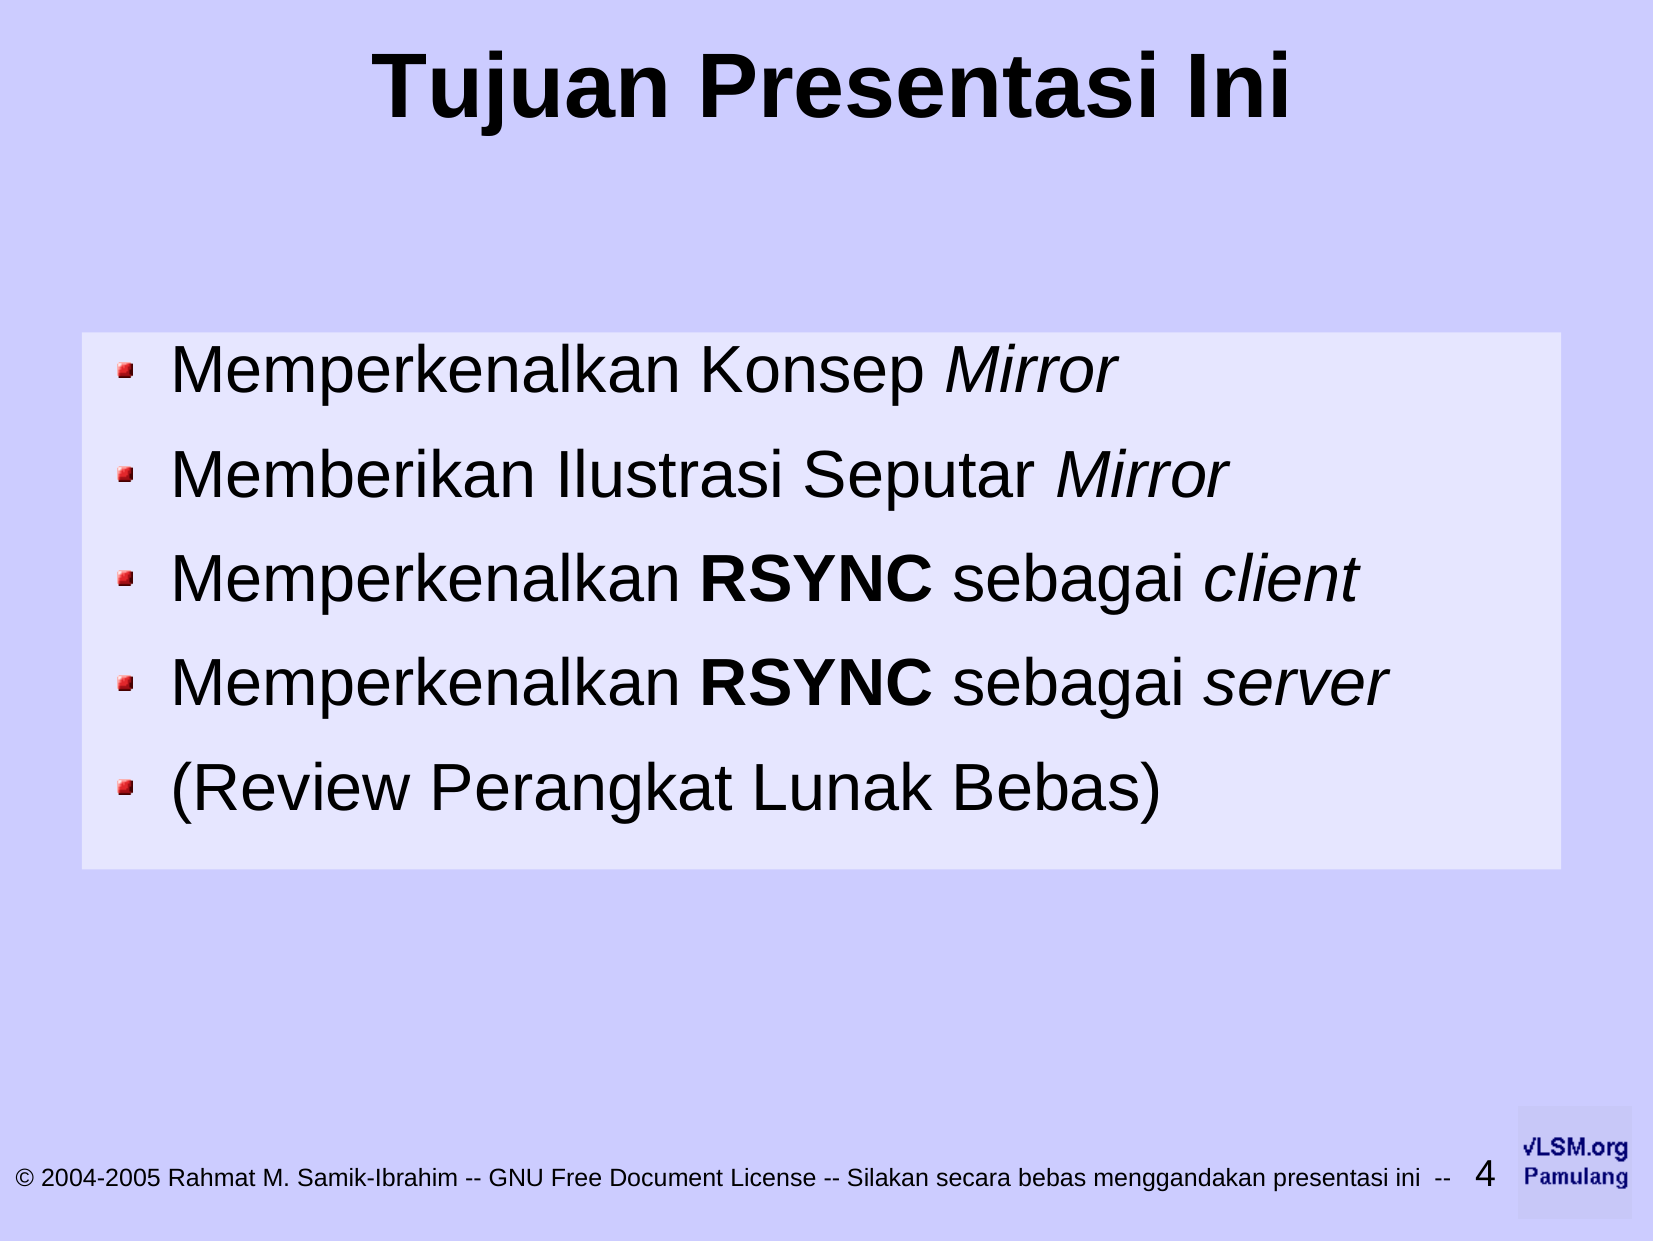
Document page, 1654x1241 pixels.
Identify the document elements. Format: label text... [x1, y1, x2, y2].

title Tujuan Presentasi Ini [40, 31, 1625, 142]
picture [1518, 1106, 1632, 1219]
list Memperkenalkan Konsep Mirror Memberikan Ilustrasi Seputar Mirror Memperkenalkan RSYNC sebagai client Memperkenalkan RSYNC sebagai server (Review Perangkat Lunak Bebas) [81, 332, 1562, 870]
